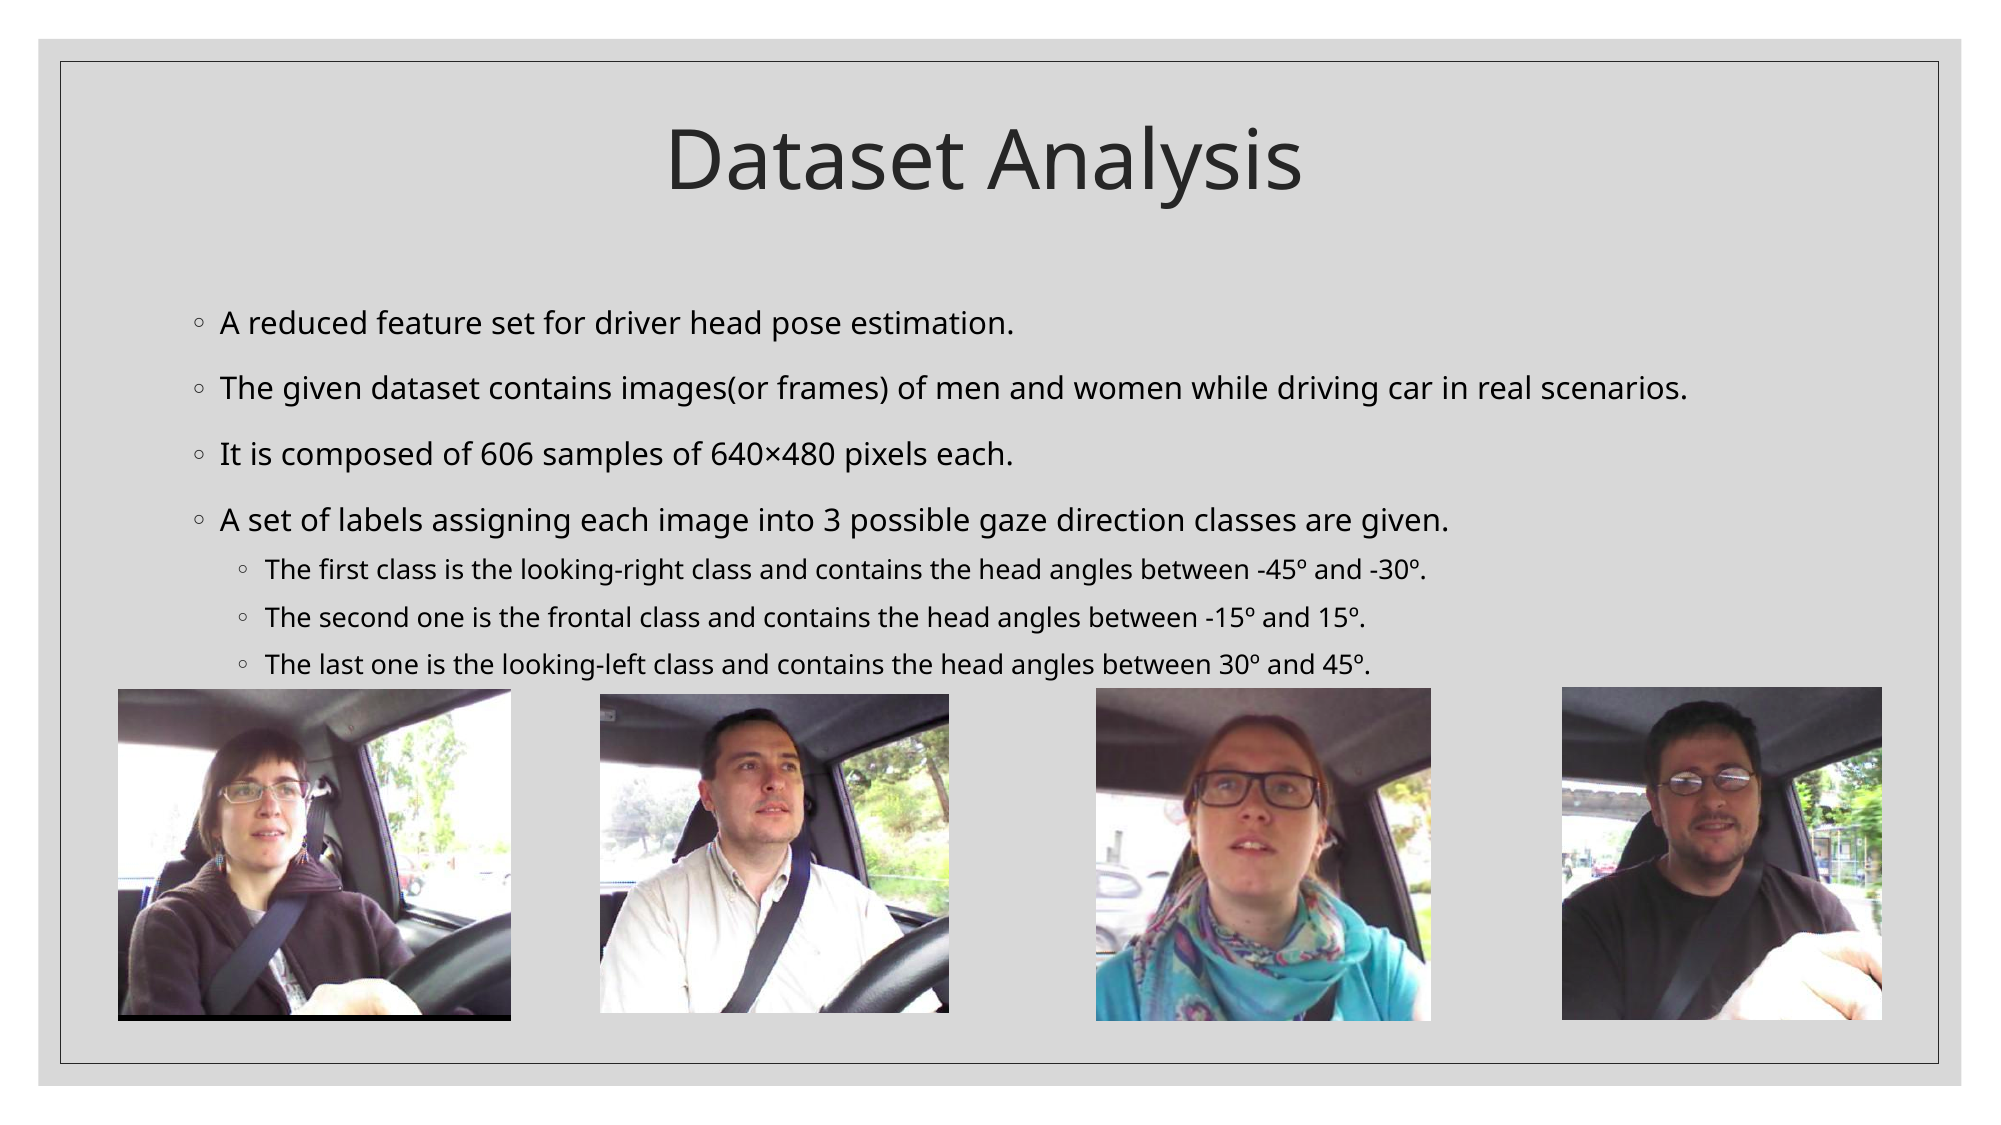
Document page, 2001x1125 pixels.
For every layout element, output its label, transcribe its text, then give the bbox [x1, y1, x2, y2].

picture [118, 689, 511, 1021]
picture [1562, 687, 1882, 1020]
picture [1096, 688, 1431, 1022]
picture [600, 694, 949, 1013]
text_box A reduced feature set for driver head pose estimation. The given dataset contains images(or frames) of men and women while driving car in real scenarios. It is composed of 606 samples of 640×480 pixels each. A set of labels assigning each image into 3 possible gaze direction classes are given. The first class is the looking-right class and contains the head angles between -45º and -30º. The second one is the frontal class and contains the head angles between -15º and 15º. The last one is the looking-left class and contains the head angles between 30º and 45º. [174, 289, 1825, 1048]
text_box Dataset Analysis [143, 76, 1826, 242]
